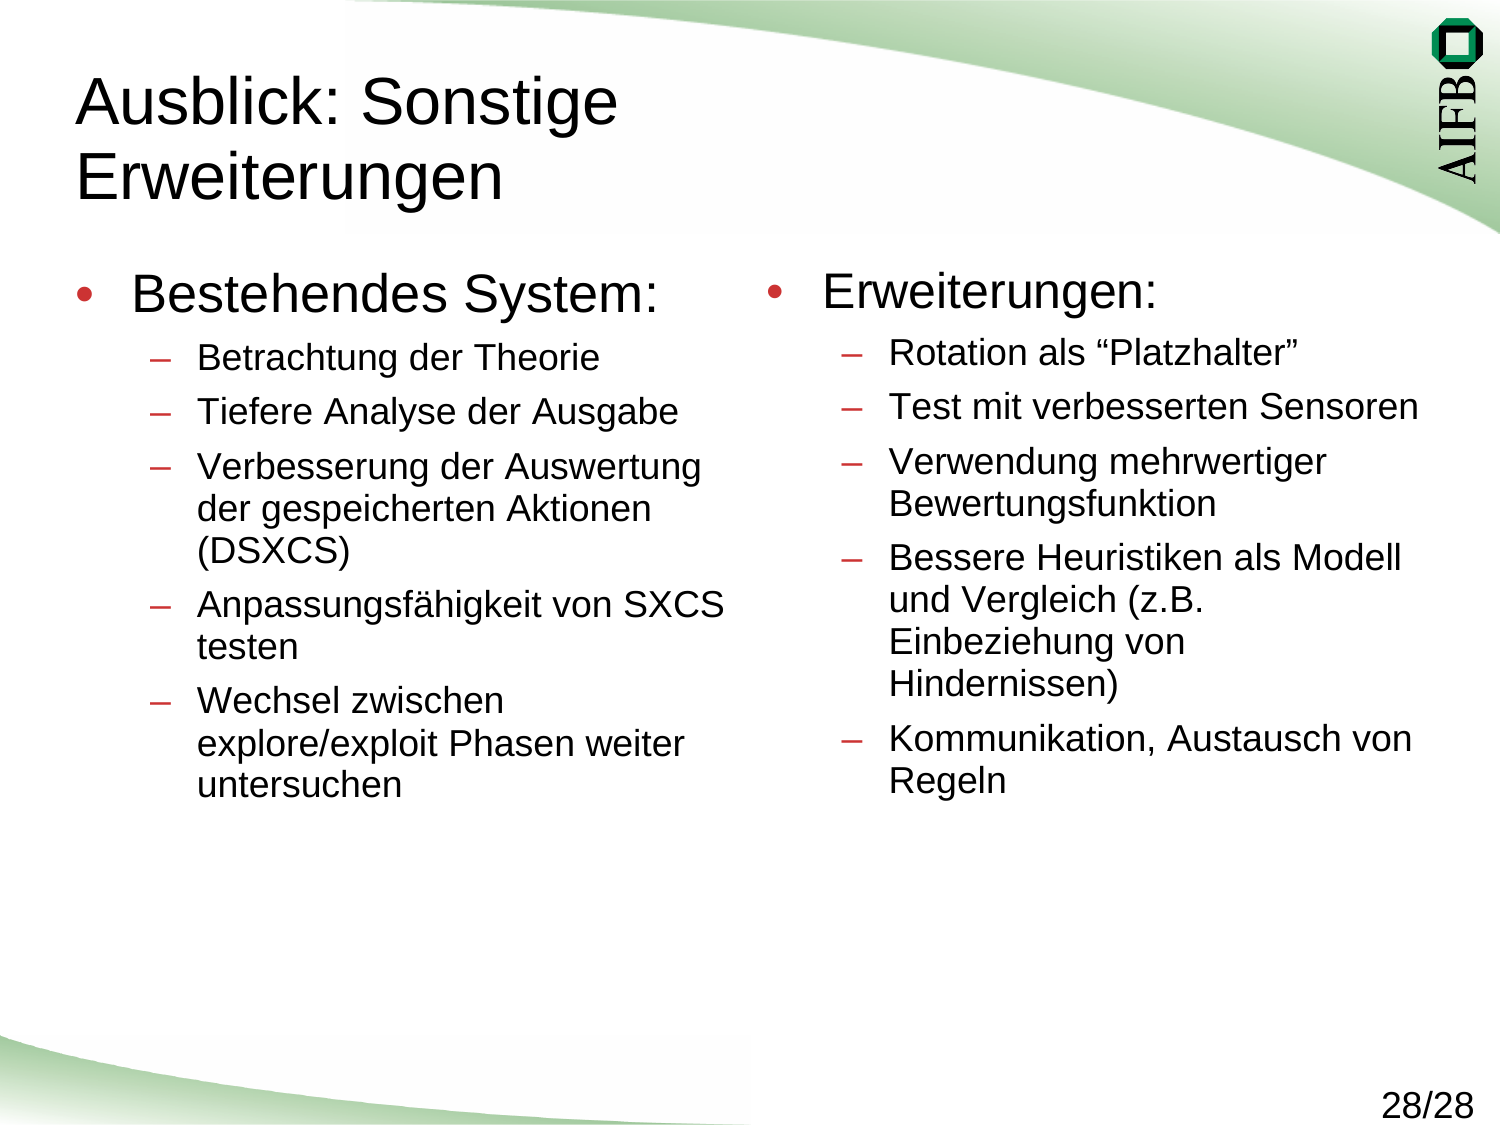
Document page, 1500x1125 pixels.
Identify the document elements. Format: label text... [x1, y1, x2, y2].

title Ausblick: Sonstige Erweiterungen [75, 51, 1425, 226]
picture [345, 0, 1500, 234]
list Erweiterungen: Rotation als “Platzhalter” Test mit verbesserten Sensoren Verwendung mehrwertiger Bewertungsfunktion Bessere Heuristiken als Modell und Vergleich (z.B. Einbeziehung von Hindernissen) Kommunikation, Austausch von Regeln [766, 263, 1426, 993]
list Bestehendes System: Betrachtung der Theorie Tiefere Analyse der Ausgabe Verbesserung der Auswertung der gespeicherten Aktionen (DSXCS) Anpassungsfähigkeit von SXCS testen Wechsel zwischen explore/exploit Phasen weiter untersuchen [75, 263, 734, 993]
picture [0, 1035, 751, 1125]
